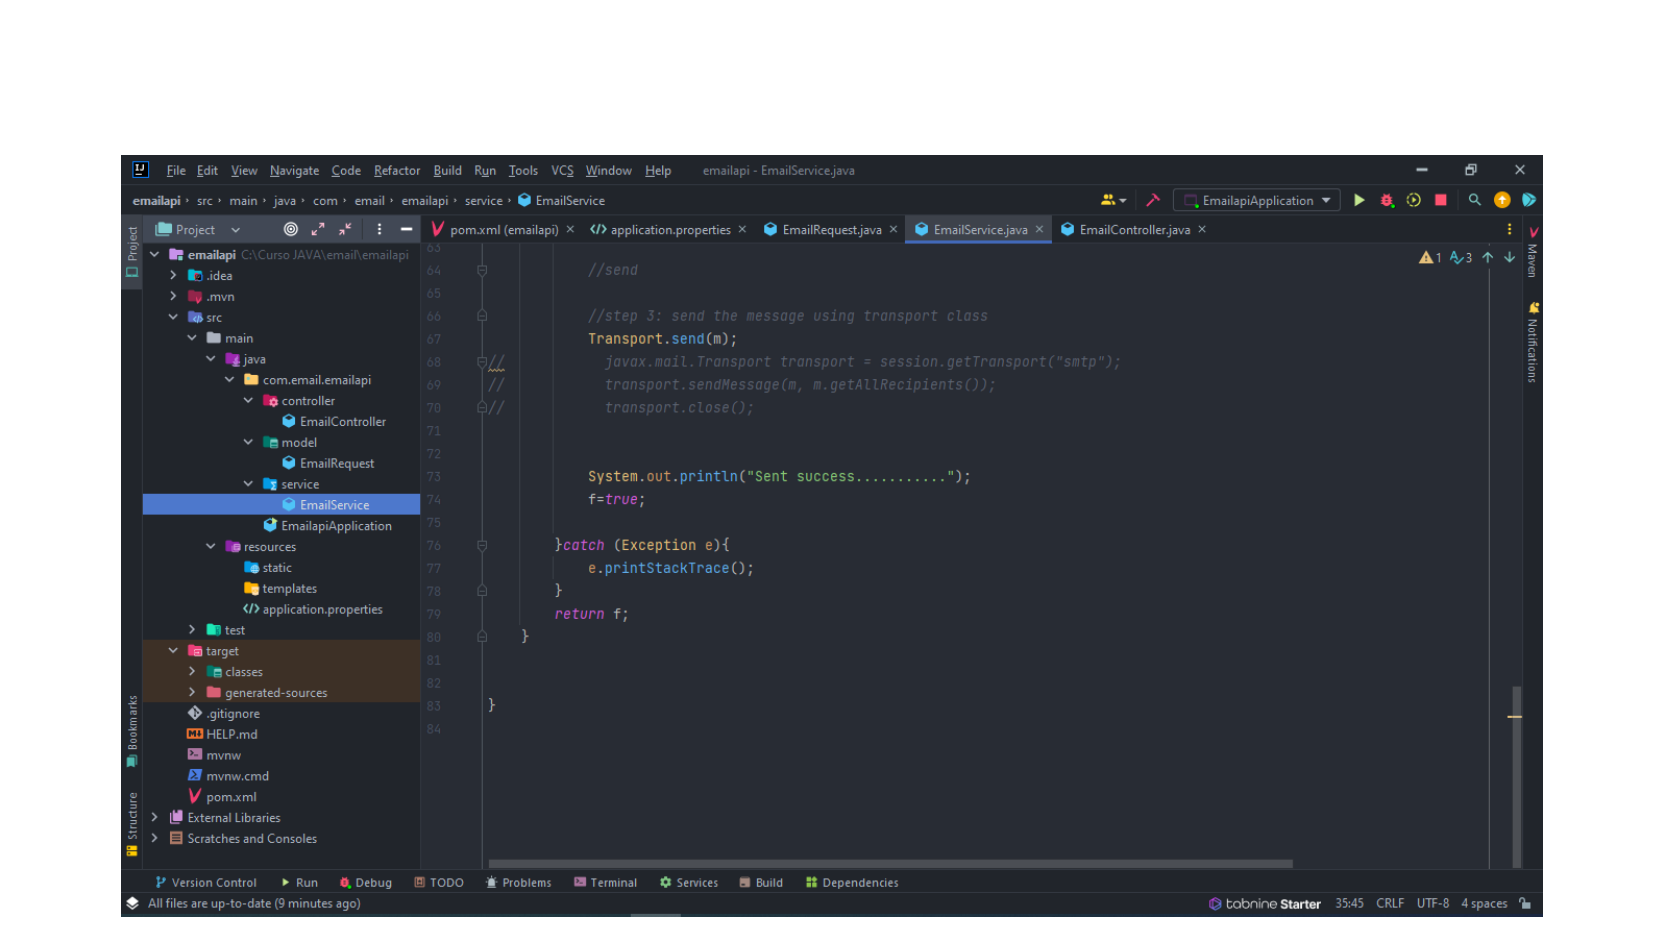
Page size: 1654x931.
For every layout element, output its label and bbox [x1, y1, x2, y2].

picture [121, 155, 1543, 917]
